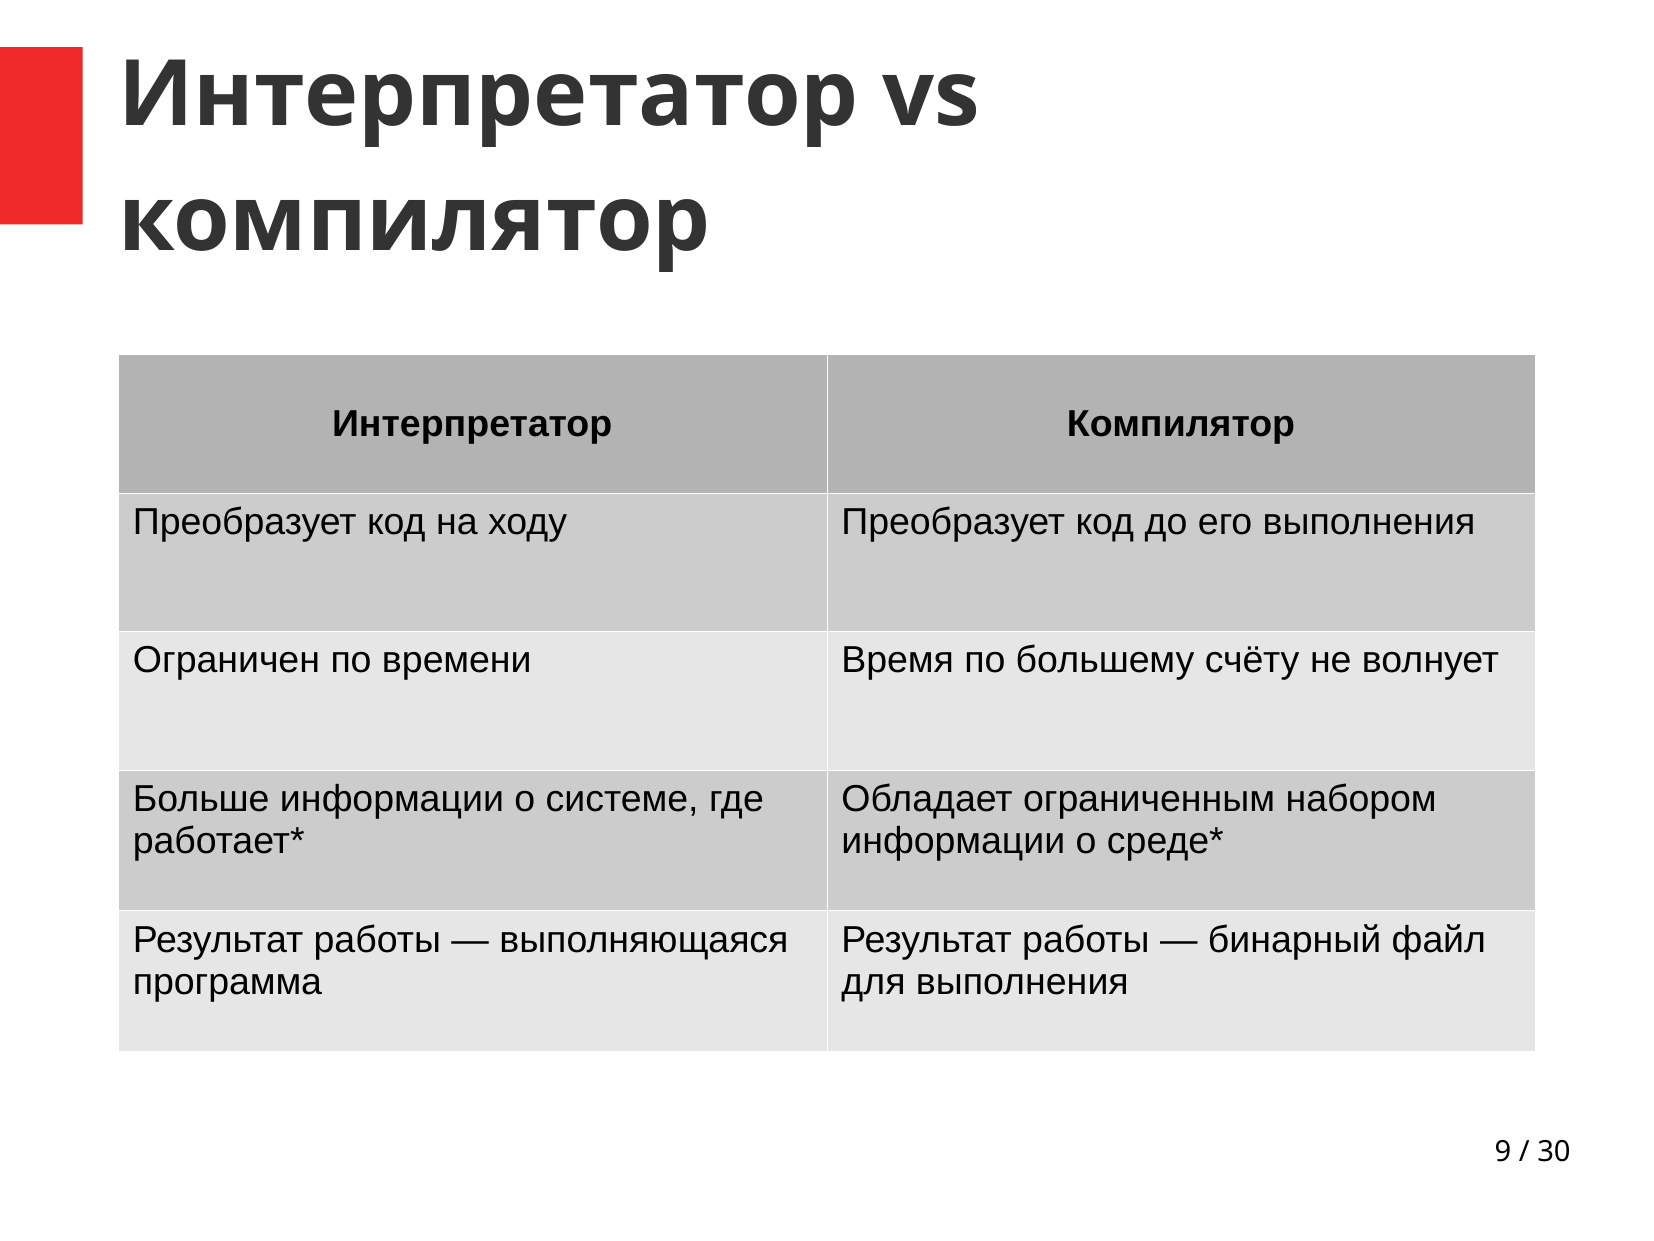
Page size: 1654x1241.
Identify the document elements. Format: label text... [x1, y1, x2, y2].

table_cell Результат работы — выполняющаяся программа [119, 911, 827, 1051]
table_cell Больше информации о системе, где работает* [119, 771, 827, 910]
table_header Интерпретатор [119, 355, 827, 493]
table_cell Преобразует код на ходу [119, 494, 827, 631]
title Интерпретатор vs компилятор [118, 45, 1571, 260]
table_cell Время по большему счёту не волнует [828, 632, 1535, 770]
table_cell Ограничен по времени [119, 632, 827, 770]
table_cell Преобразует код до его выполнения [828, 494, 1535, 631]
table_header Компилятор [828, 355, 1535, 493]
table_cell Результат работы — бинарный файл для выполнения [828, 911, 1535, 1051]
table_cell Обладает ограниченным набором информации о среде* [828, 771, 1535, 910]
